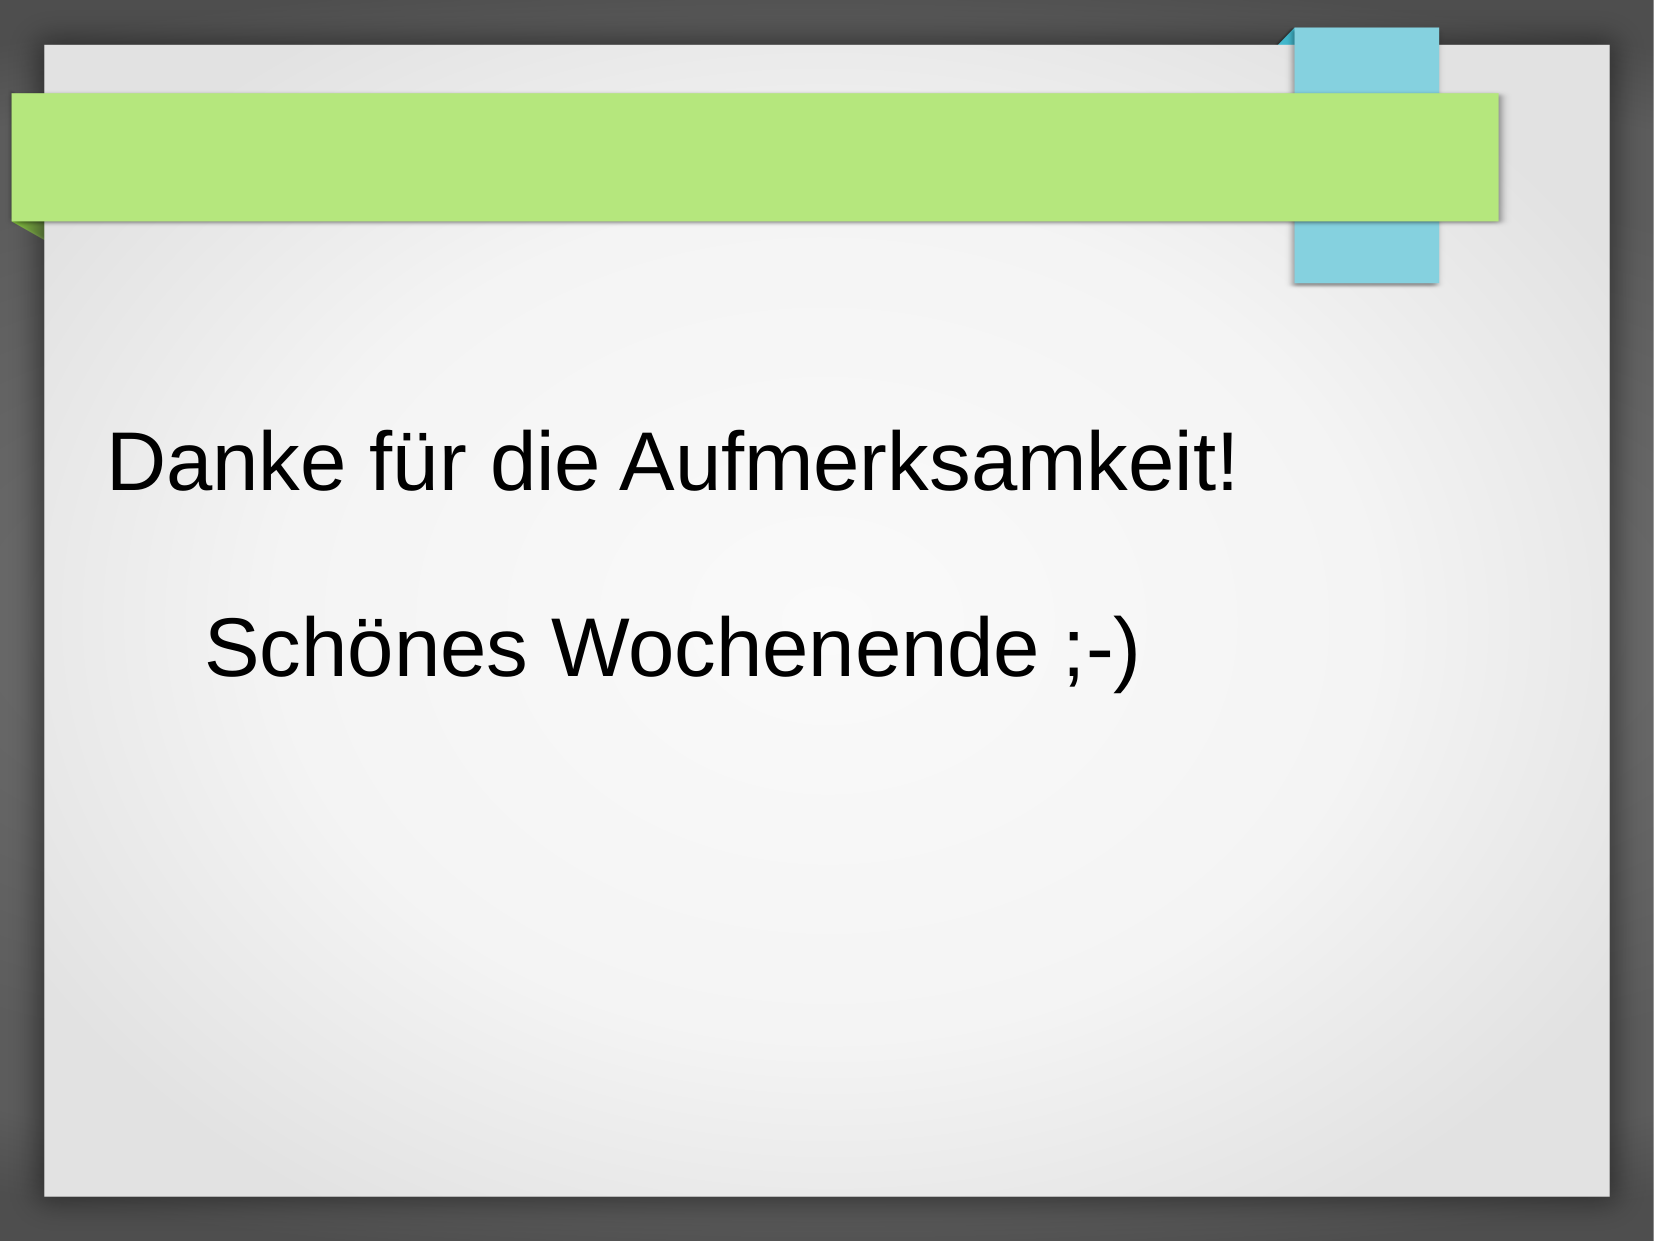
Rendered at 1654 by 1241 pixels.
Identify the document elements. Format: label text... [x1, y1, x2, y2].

subtitle Danke für die Aufmerksamkeit! Schönes Wochenende ;-) [82, 94, 1264, 1015]
picture [0, 0, 1654, 1241]
